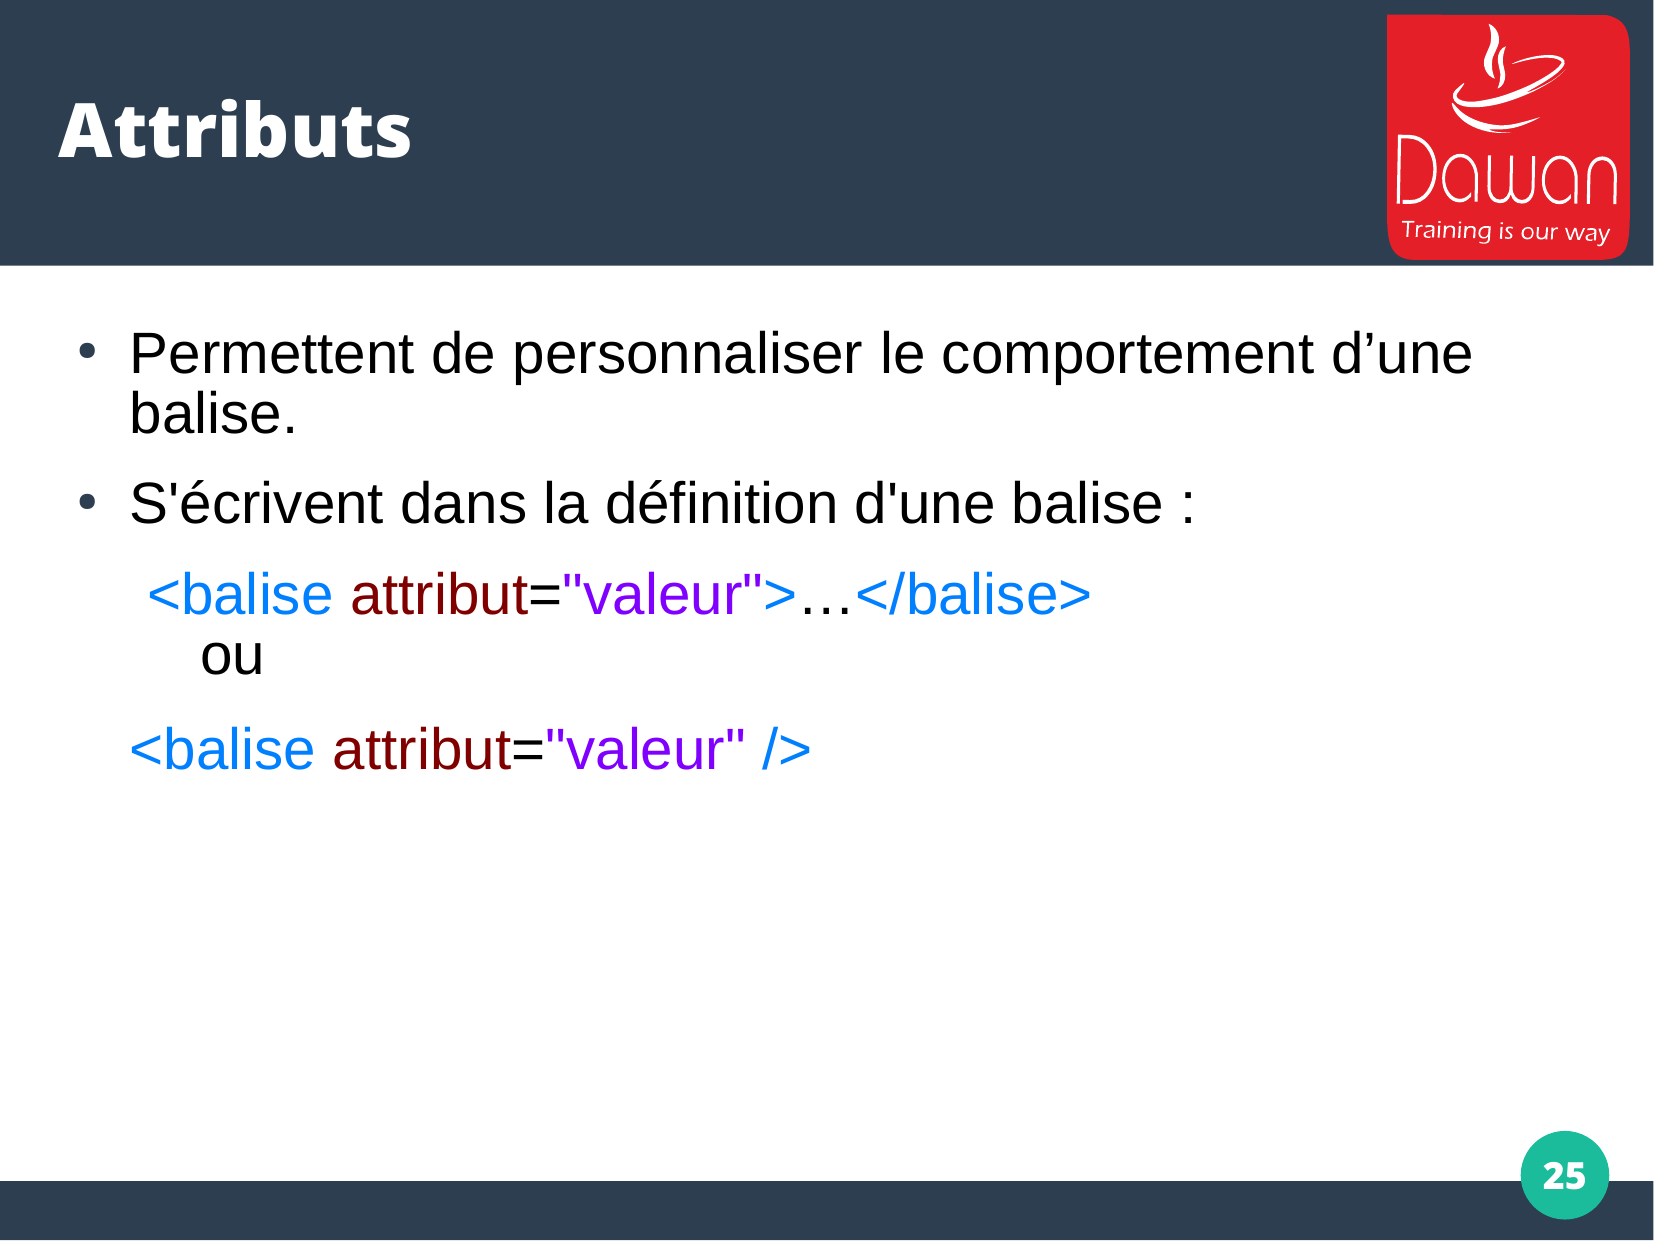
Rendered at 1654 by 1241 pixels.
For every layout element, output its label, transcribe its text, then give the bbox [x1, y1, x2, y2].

title Attributs [59, 49, 1387, 207]
picture [1387, 14, 1630, 260]
list Permettent de personnaliser le comportement d’une balise. S'écrivent dans la définition d'une balise : <balise attribut="valeur">…</balise> ou <balise attribut="valeur" /> [59, 324, 1595, 1152]
